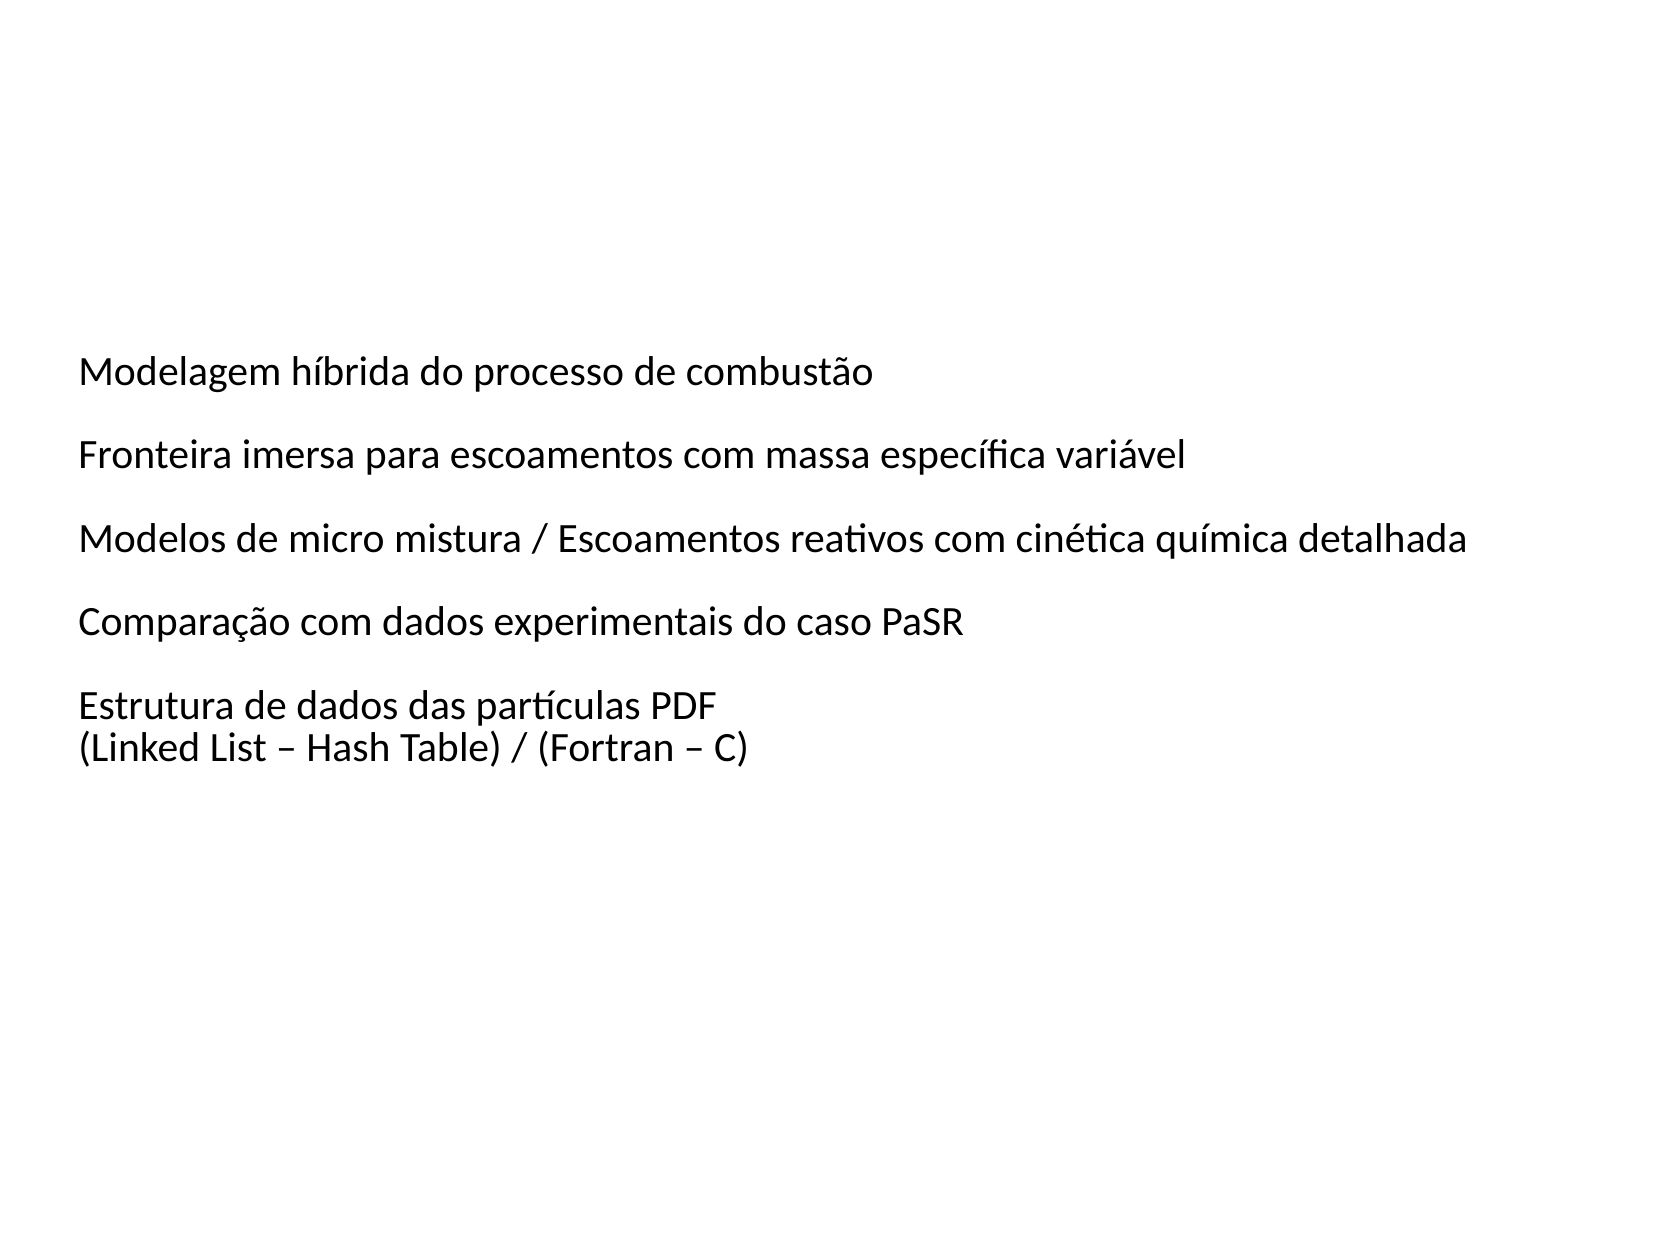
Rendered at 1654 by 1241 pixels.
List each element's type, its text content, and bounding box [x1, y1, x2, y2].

text_box Modelagem híbrida do processo de combustão Fronteira imersa para escoamentos com massa específica variável Modelos de micro mistura / Escoamentos reativos com cinética química detalhada Comparação com dados experimentais do caso PaSR Estrutura de dados das partículas PDF (Linked List – Hash Table) / (Fortran – C) [63, 346, 1592, 895]
